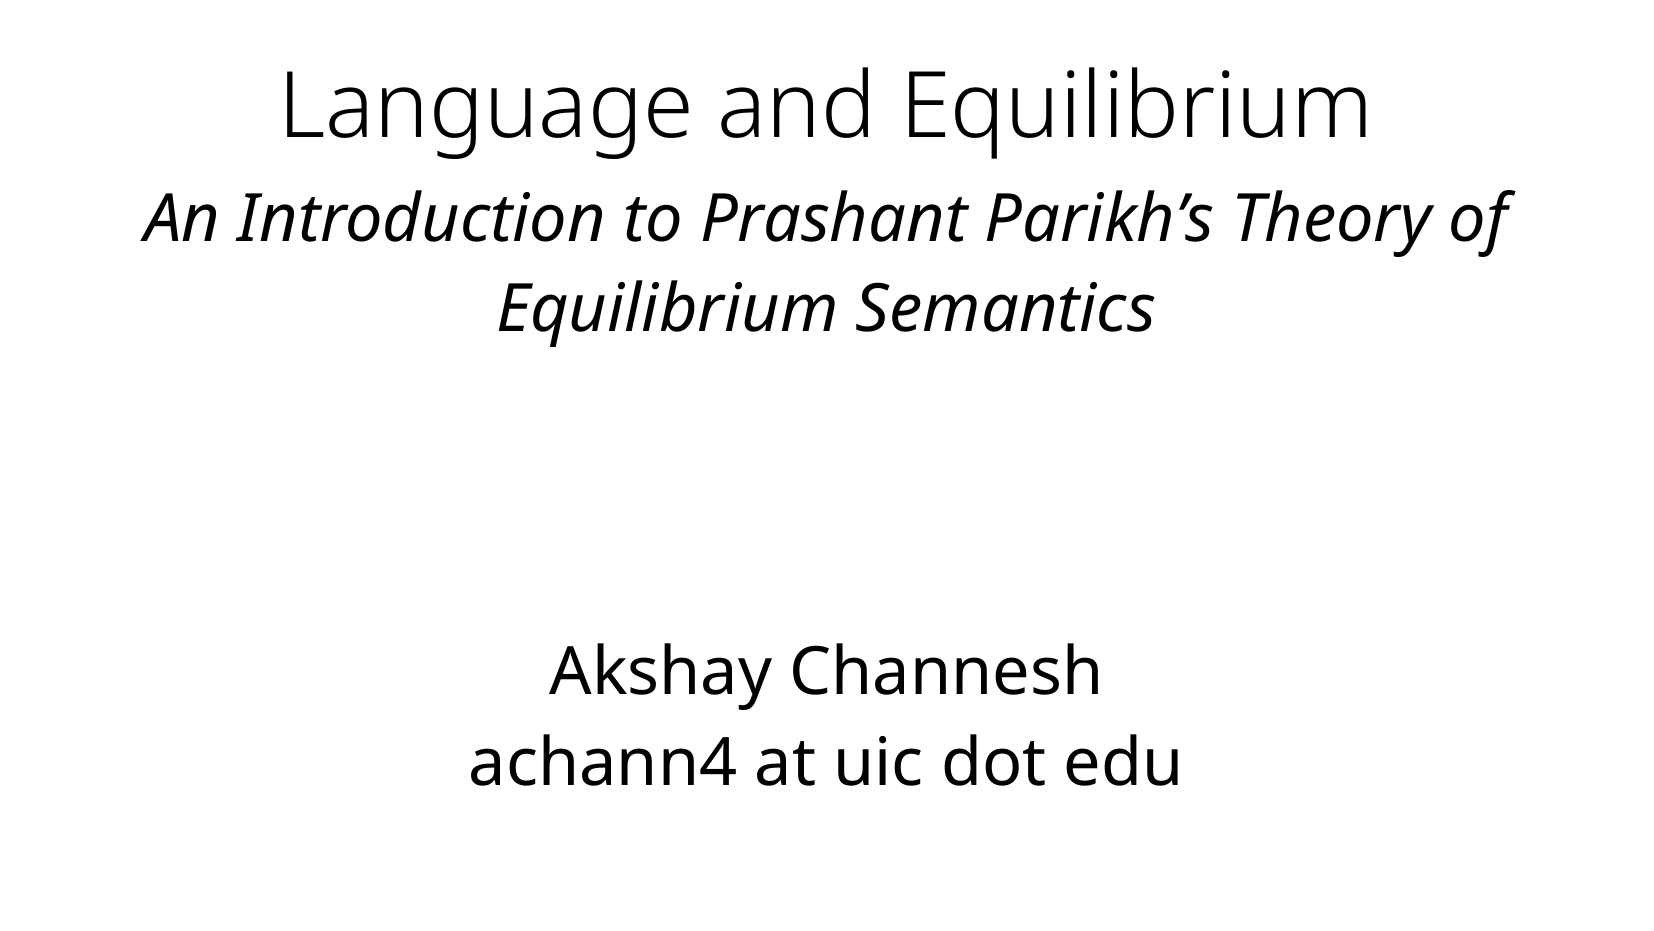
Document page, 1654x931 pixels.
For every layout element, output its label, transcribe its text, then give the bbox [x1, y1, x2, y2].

title Language and Equilibrium [82, 37, 1571, 166]
subtitle An Introduction to Prashant Parikh’s Theory of Equilibrium Semantics Akshay Channesh achann4 at uic dot edu [82, 166, 1571, 808]
